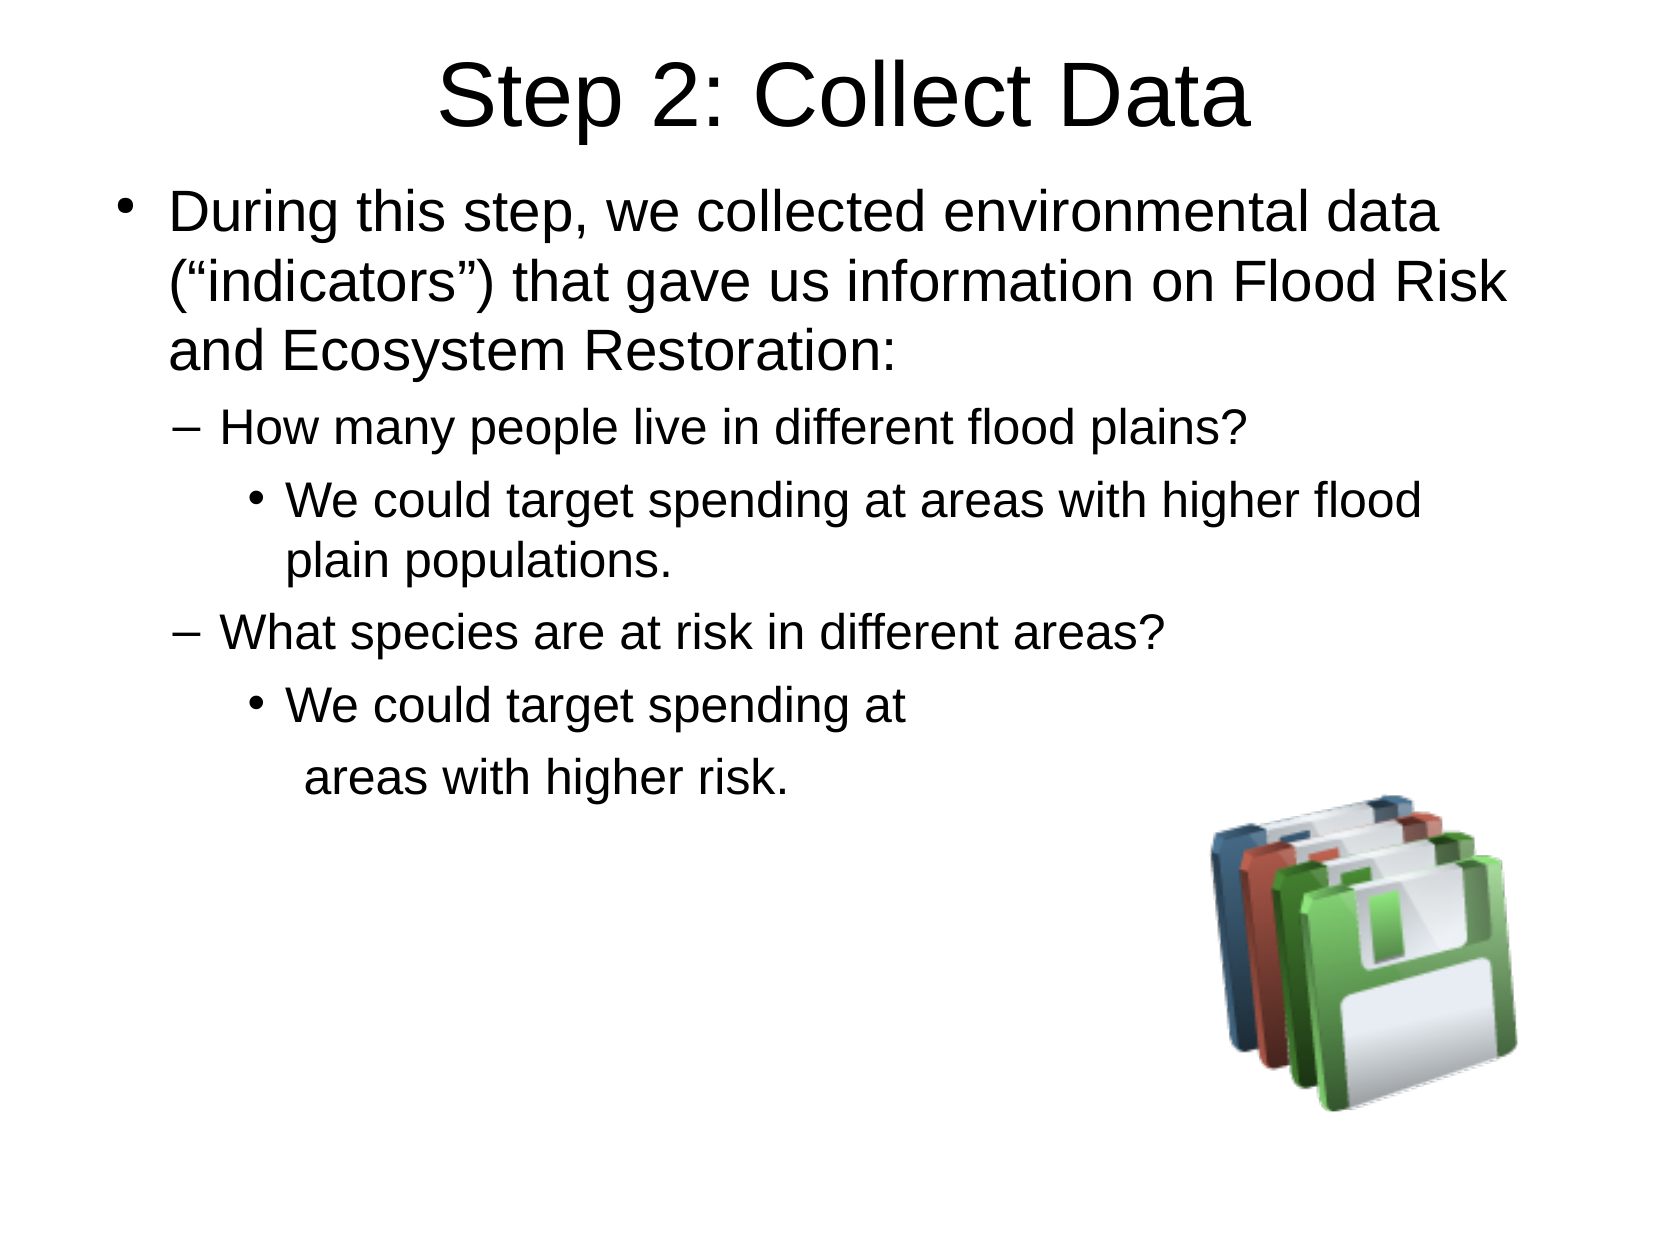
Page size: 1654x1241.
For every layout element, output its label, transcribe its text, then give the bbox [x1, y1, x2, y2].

picture [1198, 785, 1530, 1117]
title Step 2: Collect Data [82, 0, 1571, 193]
list During this step, we collected environmental data (“indicators”) that gave us information on Flood Risk and Ecosystem Restoration: How many people live in different flood plains? We could target spending at areas with higher flood plain populations. What species are at risk in different areas? We could target spending at areas with higher risk. [82, 165, 1544, 984]
